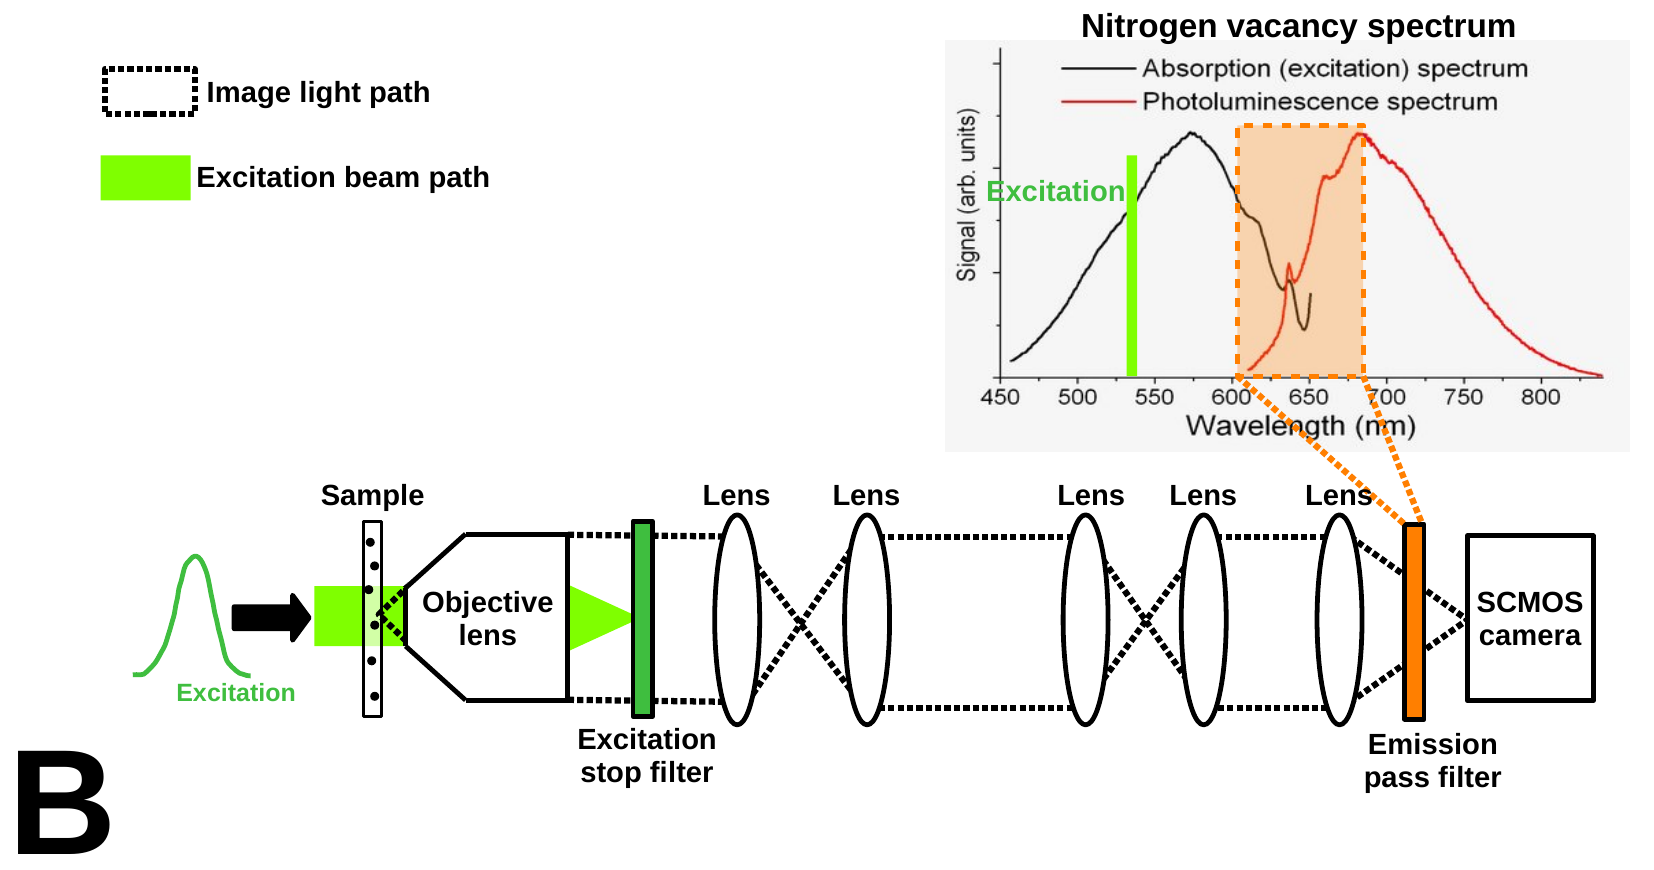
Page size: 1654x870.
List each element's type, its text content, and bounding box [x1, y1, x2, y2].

text_box Lens [684, 471, 790, 521]
text_box Lens [1150, 471, 1256, 522]
text_box [104, 69, 191, 115]
text_box [1063, 522, 1109, 725]
text_box [1126, 155, 1138, 167]
text_box B [0, 711, 190, 870]
text_box [714, 521, 760, 715]
text_box Excitation [954, 167, 1158, 248]
text_box [1237, 125, 1364, 377]
text_box Excitation beam path [181, 153, 689, 233]
picture [945, 40, 1630, 452]
text_box [422, 537, 565, 578]
text_box [424, 658, 565, 698]
text_box [1467, 535, 1594, 578]
text_box Nitrogen vacancy spectrum [1044, 0, 1555, 81]
text_box Lens [1038, 471, 1144, 522]
text_box [1467, 658, 1594, 701]
text_box [1317, 522, 1363, 721]
text_box Image light path [191, 69, 481, 117]
text_box [100, 155, 181, 201]
text_box [1126, 248, 1138, 377]
text_box [844, 521, 890, 725]
text_box [314, 521, 404, 717]
text_box [571, 521, 653, 715]
text_box Excitation [134, 671, 338, 721]
text_box Sample [288, 472, 457, 520]
text_box Emission pass filter [1333, 720, 1533, 801]
text_box Lens [814, 471, 920, 521]
text_box [234, 595, 310, 641]
text_box [1181, 522, 1227, 725]
text_box Excitation stop filter [547, 715, 747, 795]
text_box Lens [1286, 471, 1392, 522]
text_box SCMOS camera [1447, 578, 1613, 658]
text_box Objective lens [405, 578, 571, 658]
text_box [1404, 524, 1425, 720]
